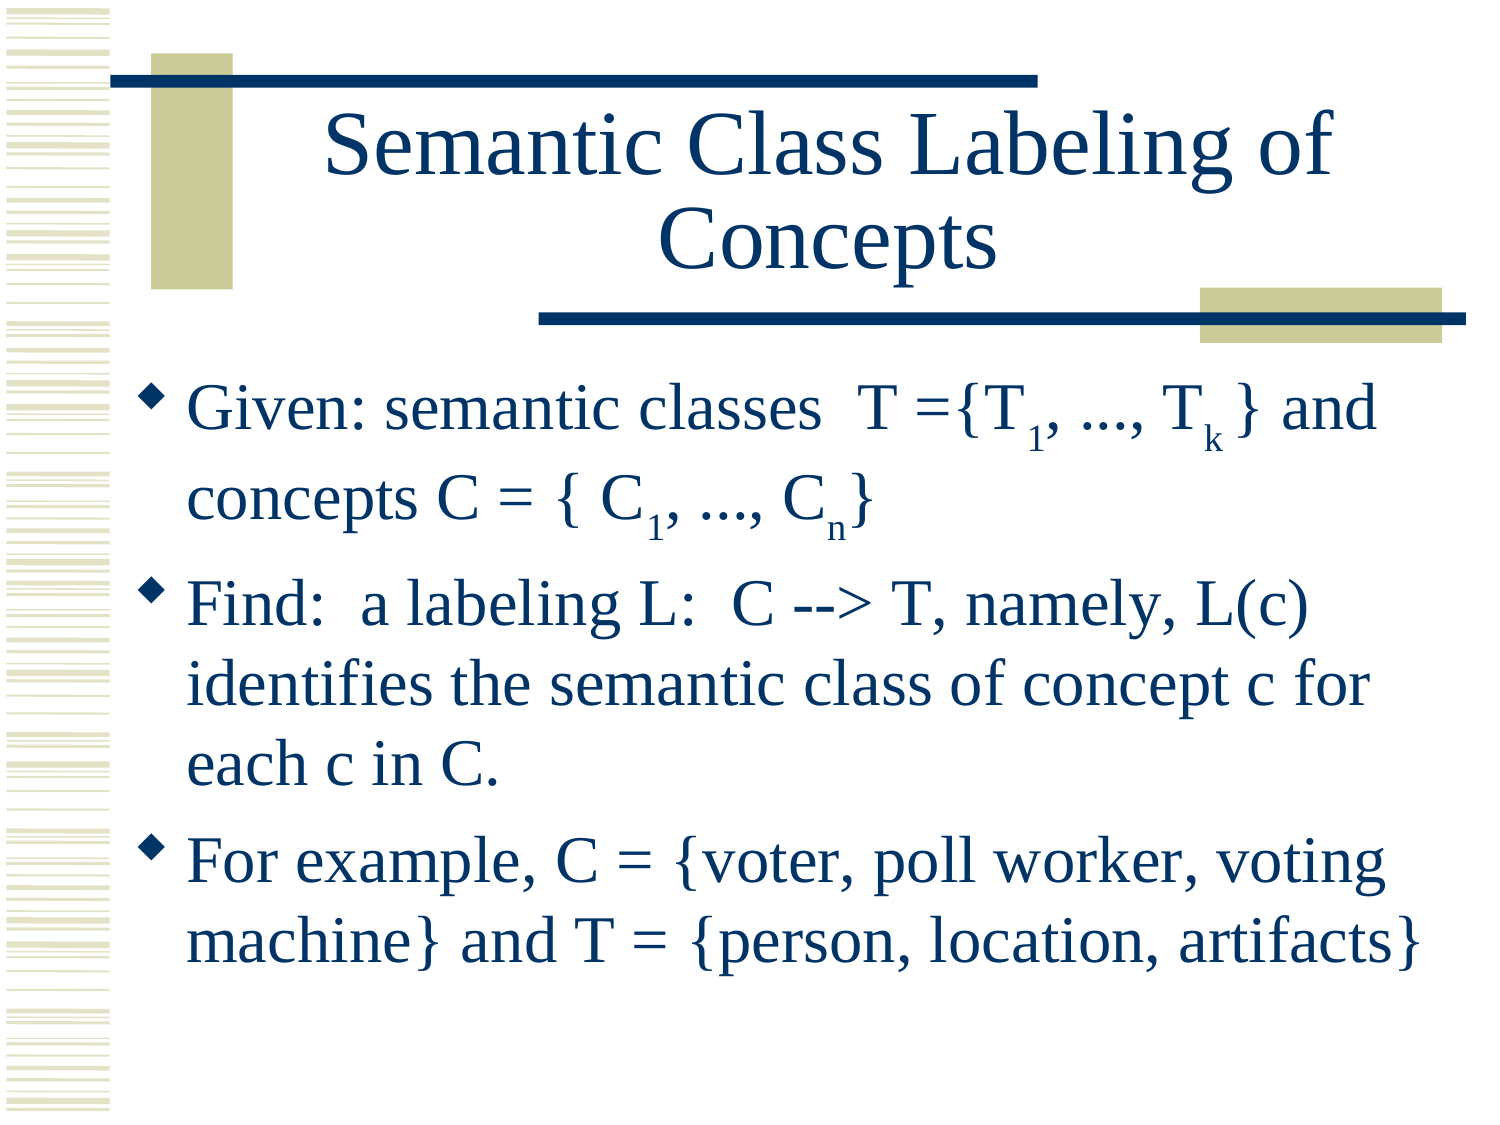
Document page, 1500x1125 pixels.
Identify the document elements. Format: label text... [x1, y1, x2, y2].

list Given: semantic classes T ={T1, ..., Tk } and concepts C = { C1, ..., Cn} Find: a labeling L: C --> T, namely, L(c) identifies the semantic class of concept c for each c in C. For example, C = {voter, poll worker, voting machine} and T = {person, location, artifacts} [132, 363, 1436, 998]
title Semantic Class Labeling of Concepts [224, 86, 1434, 301]
